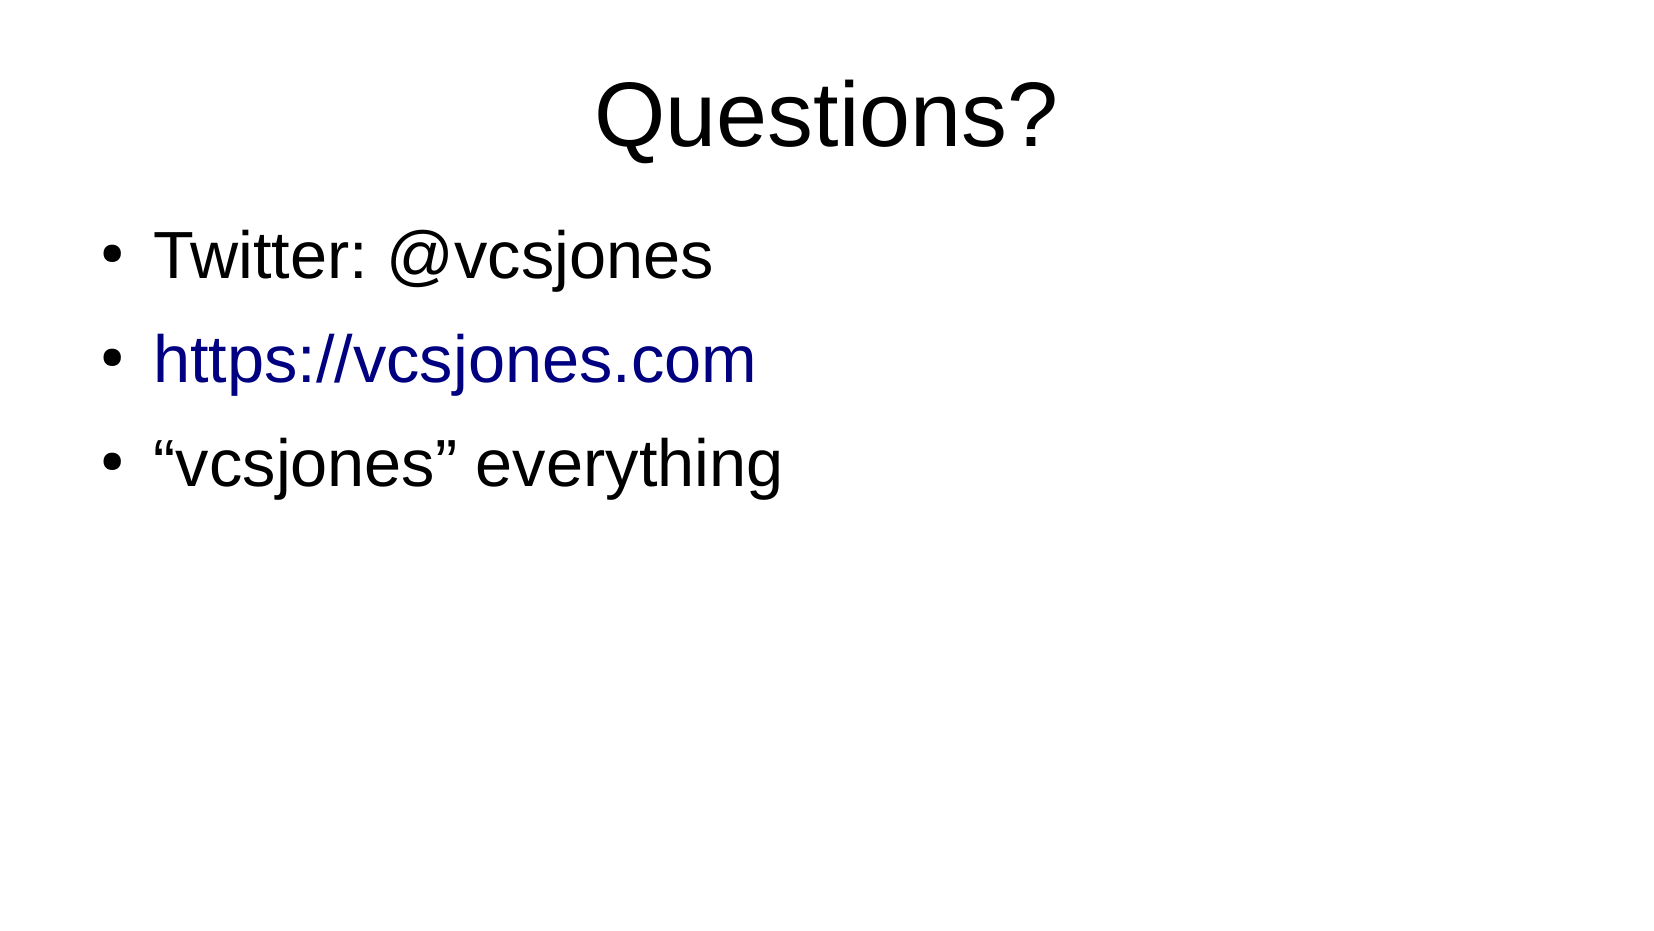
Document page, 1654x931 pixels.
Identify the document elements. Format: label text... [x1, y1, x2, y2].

title Questions? [82, 37, 1571, 193]
list Twitter: @vcsjones https://vcsjones.com “vcsjones” everything [82, 217, 1571, 758]
